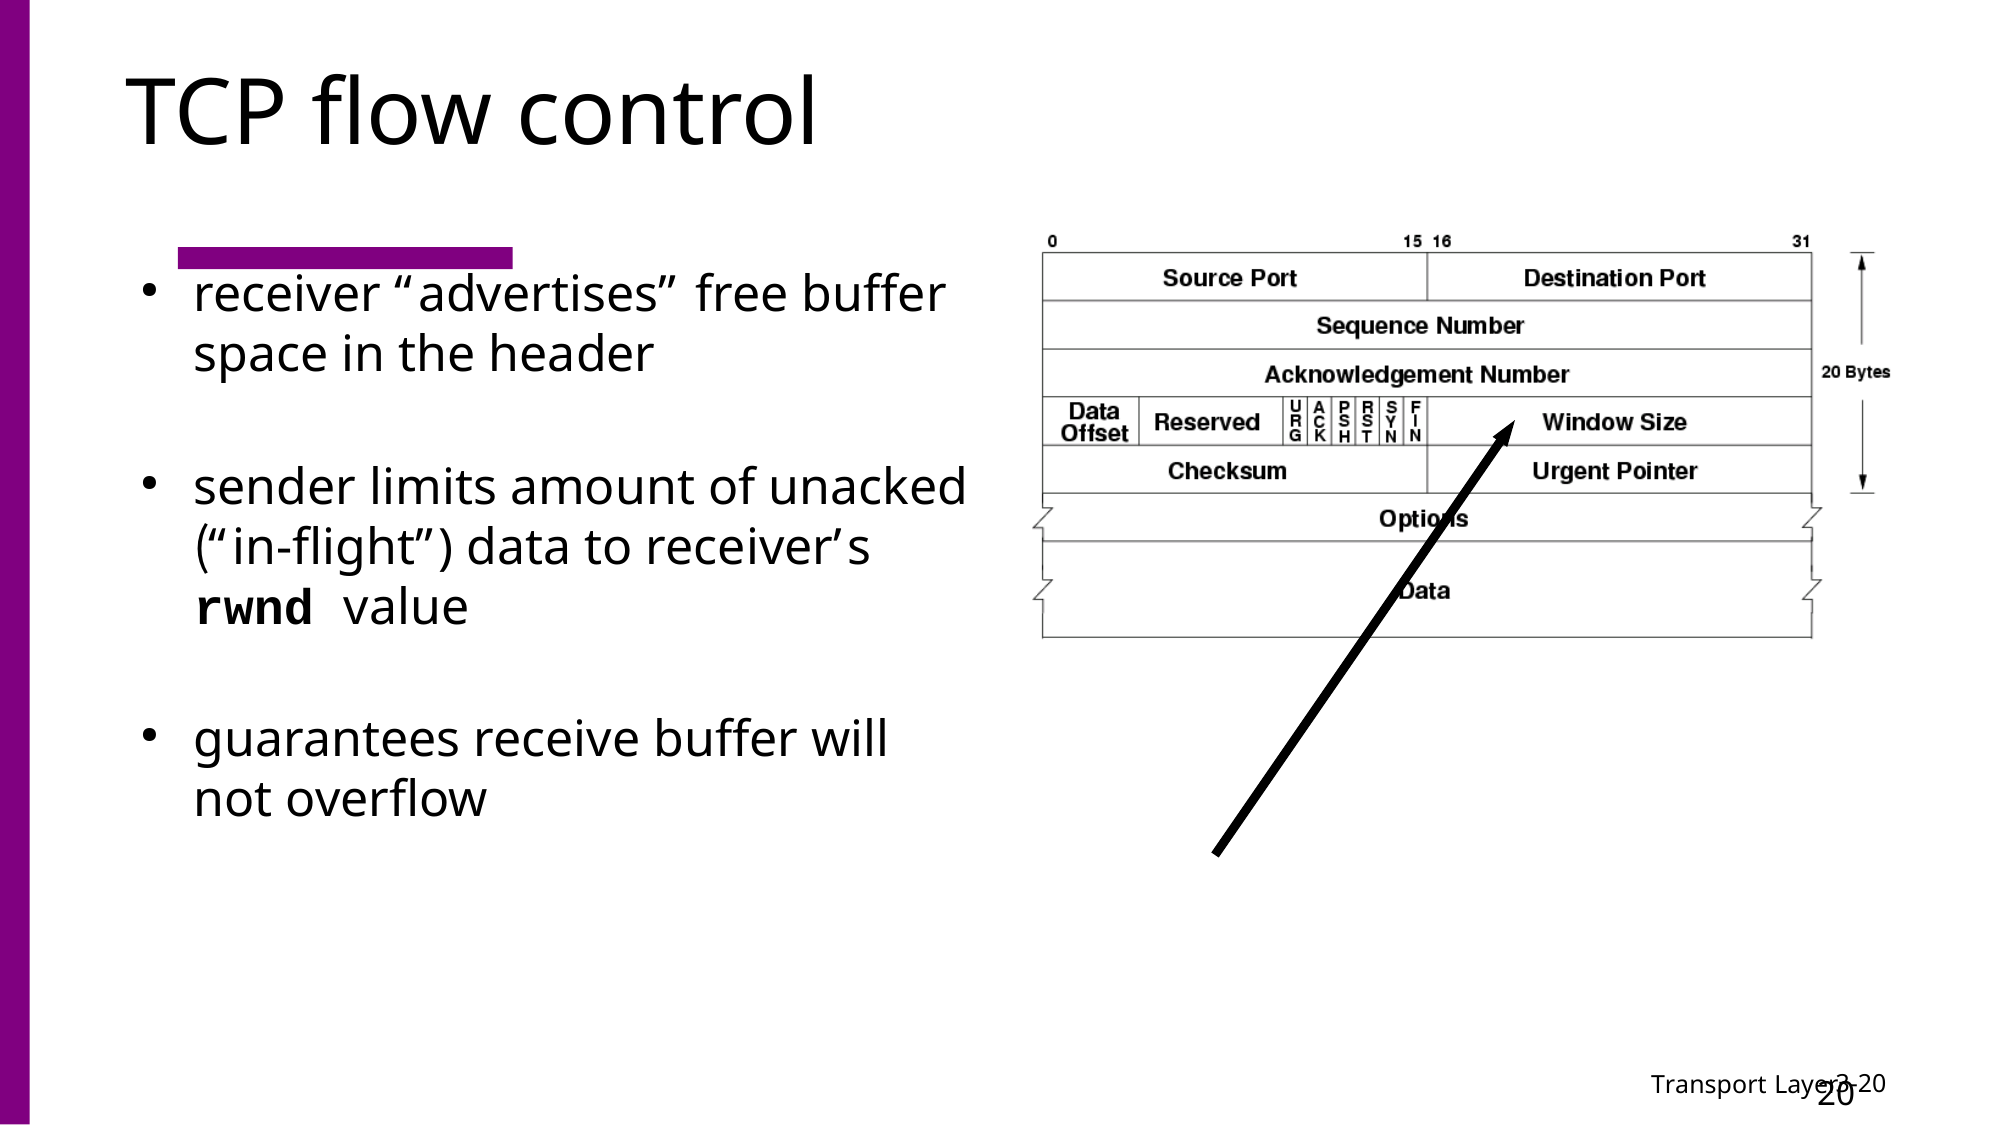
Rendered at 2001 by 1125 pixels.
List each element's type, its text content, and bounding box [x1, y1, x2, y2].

text_box Transport Layer [1219, 1057, 1854, 1105]
list receiver “advertises” free buffer space in the header sender limits amount of unacked (“in-flight”) data to receiver’s rwnd value guarantees receive buffer will not overflow [107, 254, 995, 1060]
picture [1025, 224, 1906, 649]
title TCP flow control [74, 28, 1775, 189]
text_box 3-<number> [1820, 1060, 1969, 1106]
